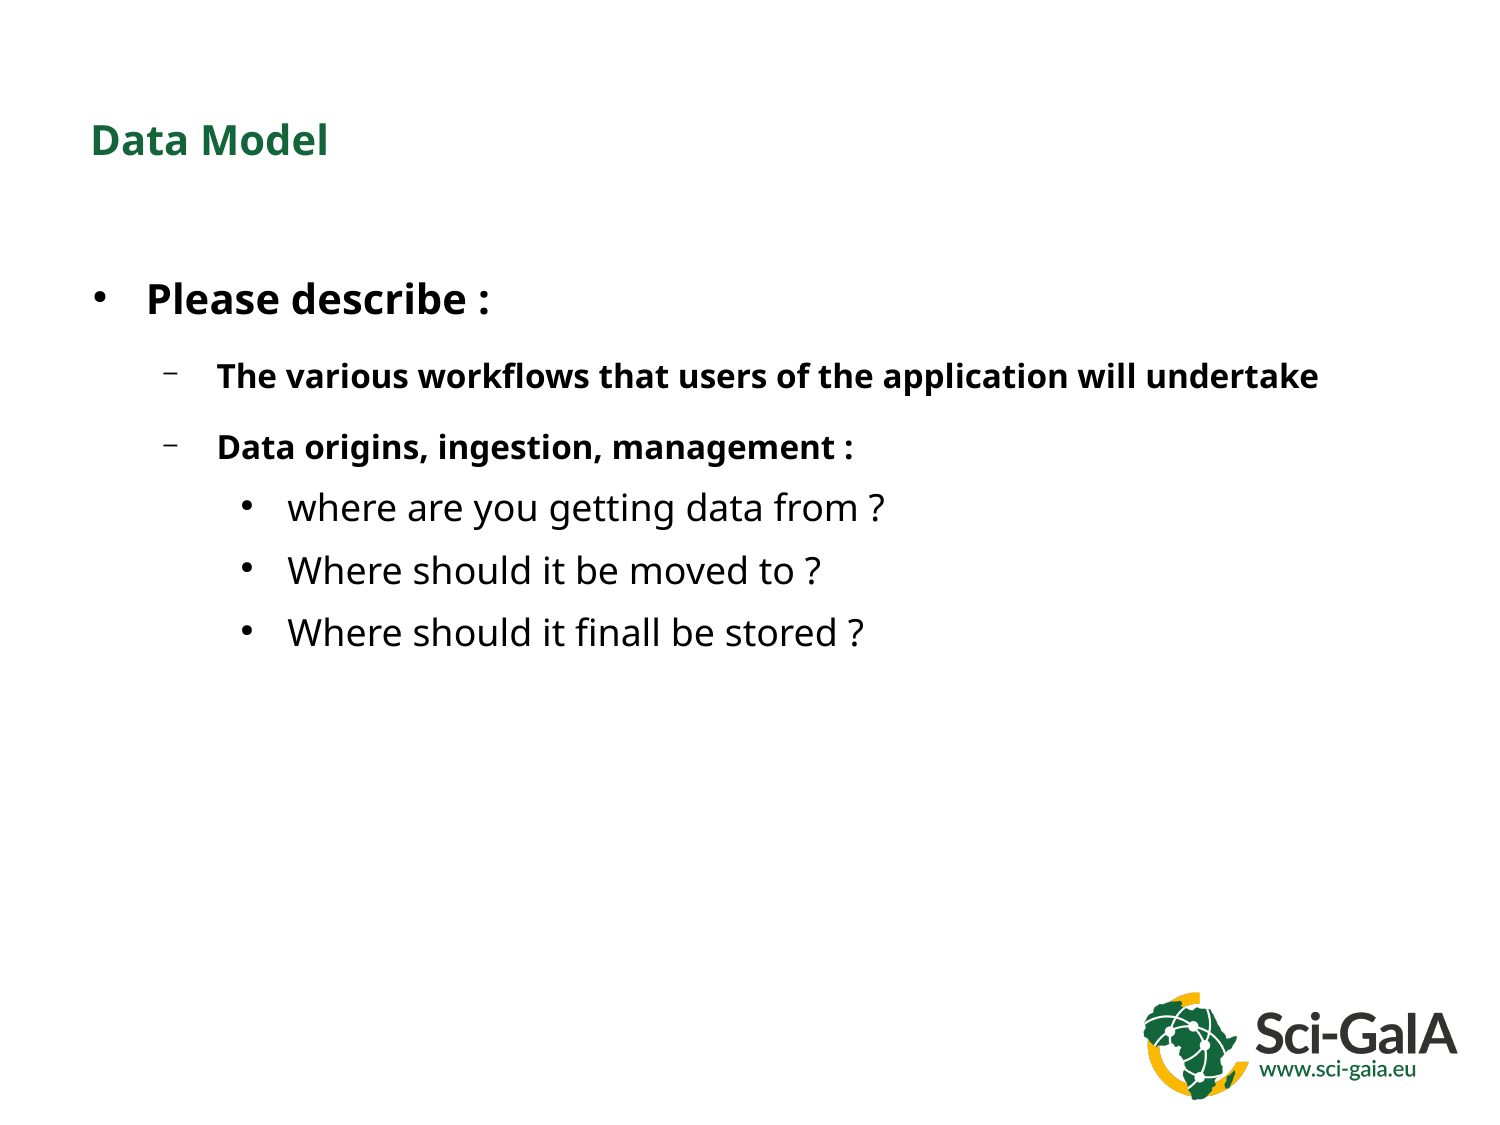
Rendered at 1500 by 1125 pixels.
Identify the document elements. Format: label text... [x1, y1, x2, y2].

list Please describe : The various workflows that users of the application will undertake Data origins, ingestion, management : where are you getting data from ? Where should it be moved to ? Where should it finall be stored ? [75, 263, 1425, 916]
title Data Model [75, 44, 1425, 233]
picture [1137, 985, 1466, 1106]
